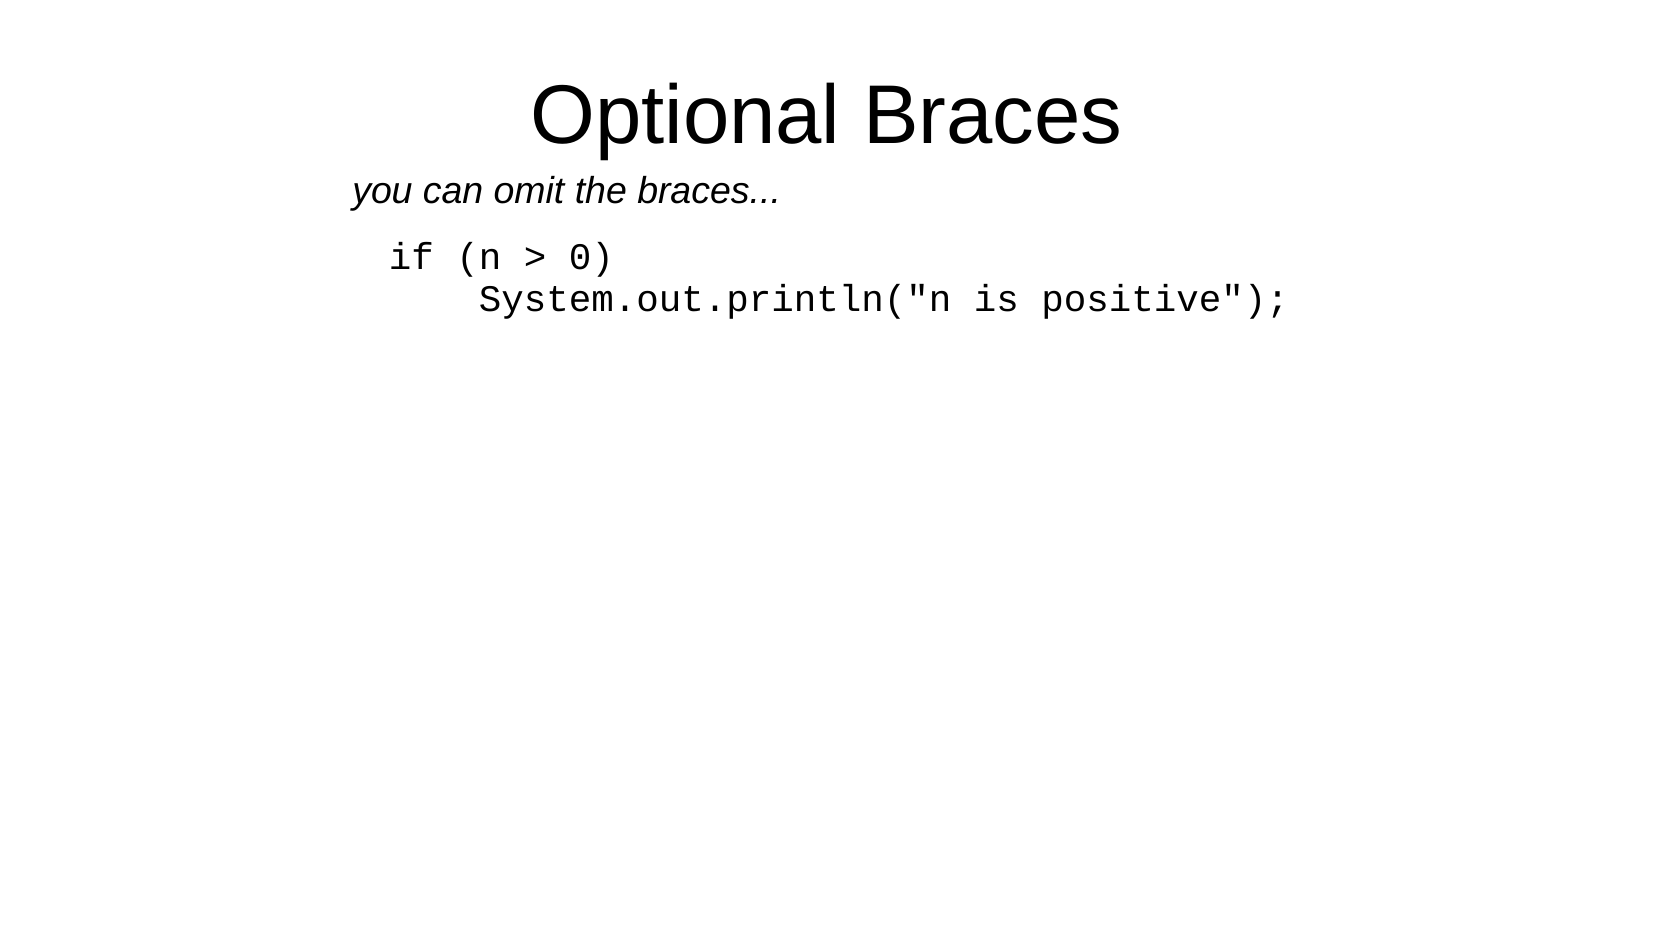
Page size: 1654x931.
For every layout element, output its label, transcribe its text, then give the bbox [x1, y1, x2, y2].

text_box if (n > 0) System.out.println("n is positive"); [373, 230, 1388, 416]
text_box you can omit the braces... [337, 161, 797, 219]
title Optional Braces [82, 37, 1571, 193]
